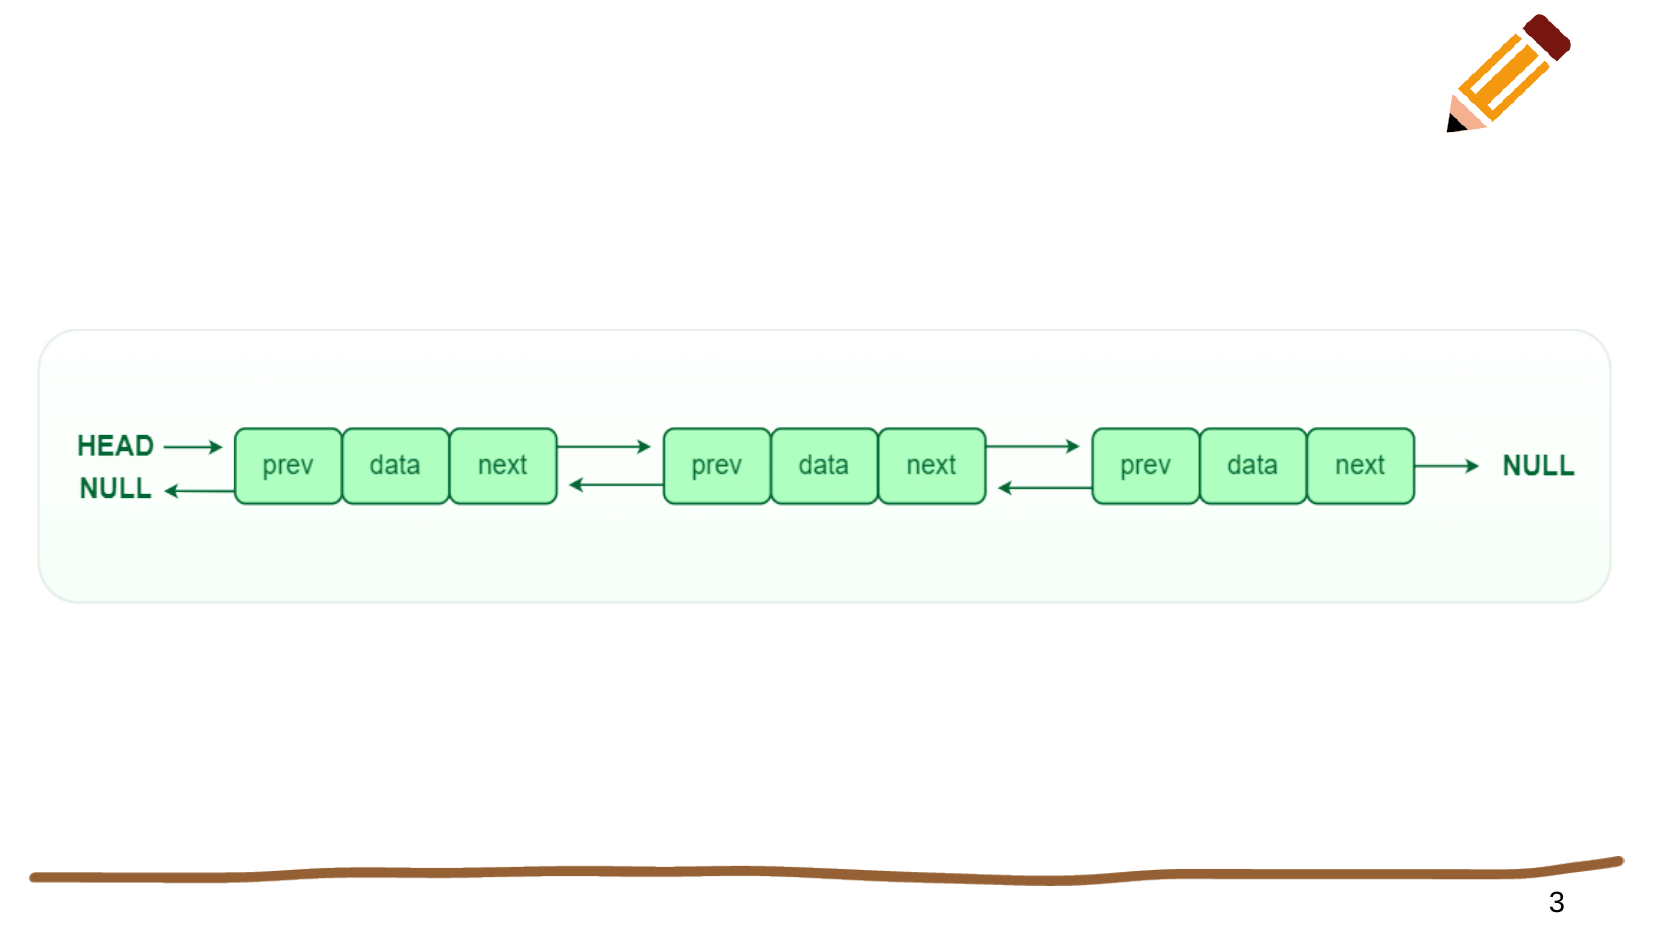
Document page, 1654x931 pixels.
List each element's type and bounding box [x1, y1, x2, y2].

picture [37, 329, 1613, 606]
picture [1446, 14, 1571, 133]
picture [29, 856, 1625, 886]
